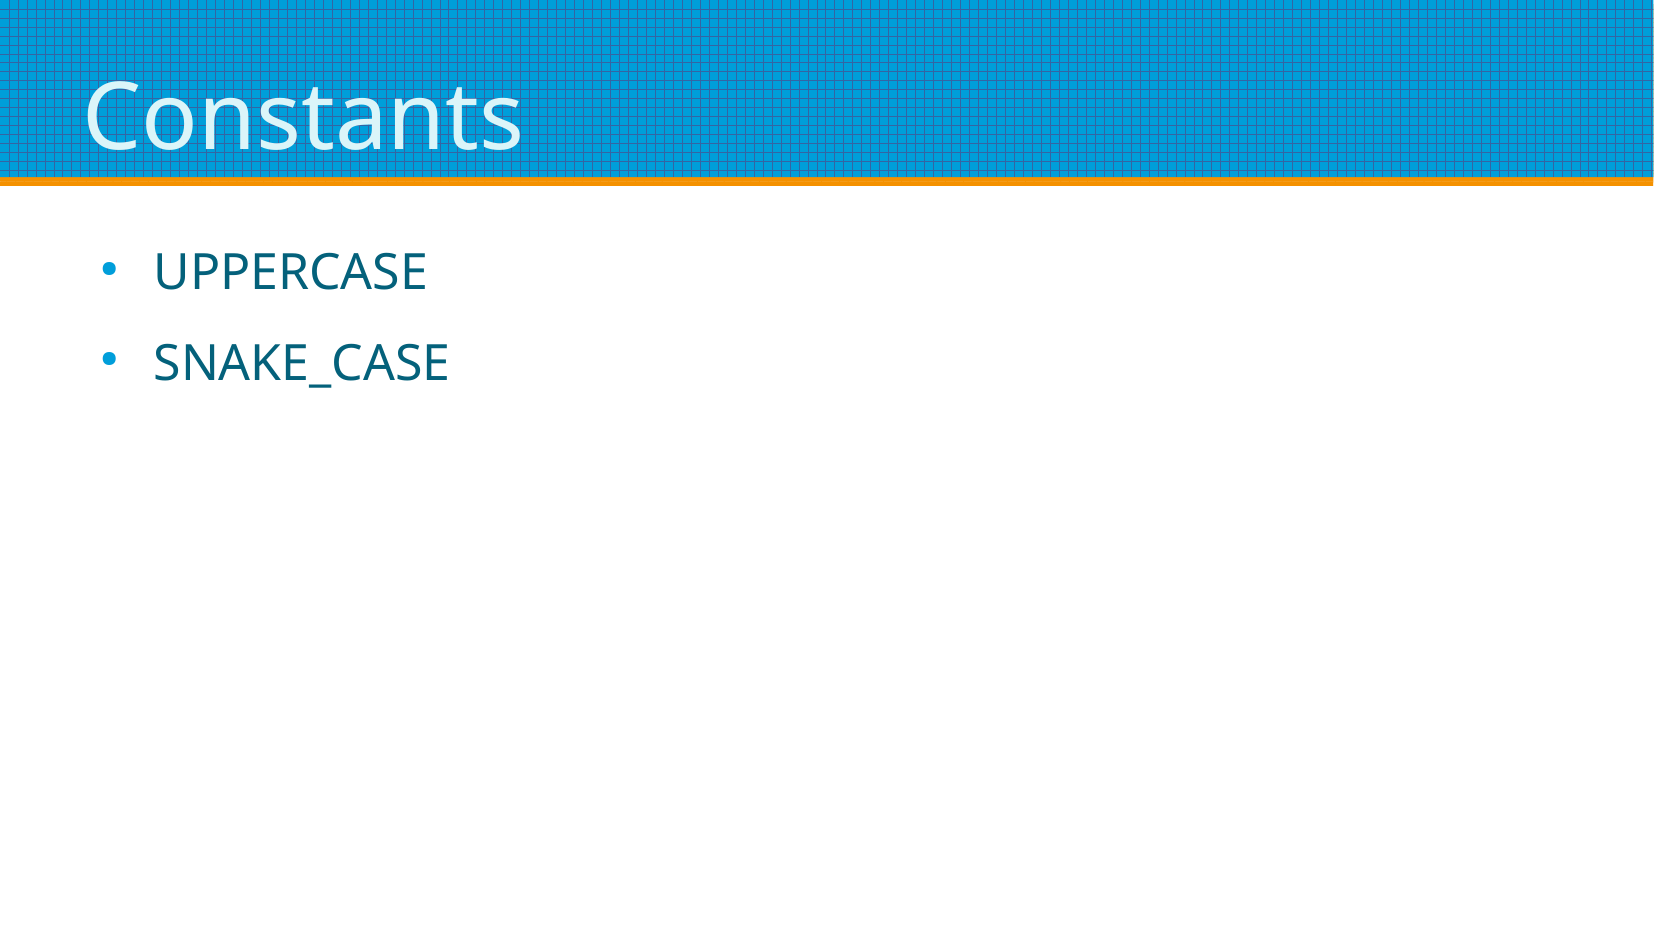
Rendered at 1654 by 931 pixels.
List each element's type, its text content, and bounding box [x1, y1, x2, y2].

title Constants [82, 14, 1571, 178]
list UPPERCASE SNAKE_CASE [82, 236, 1571, 813]
